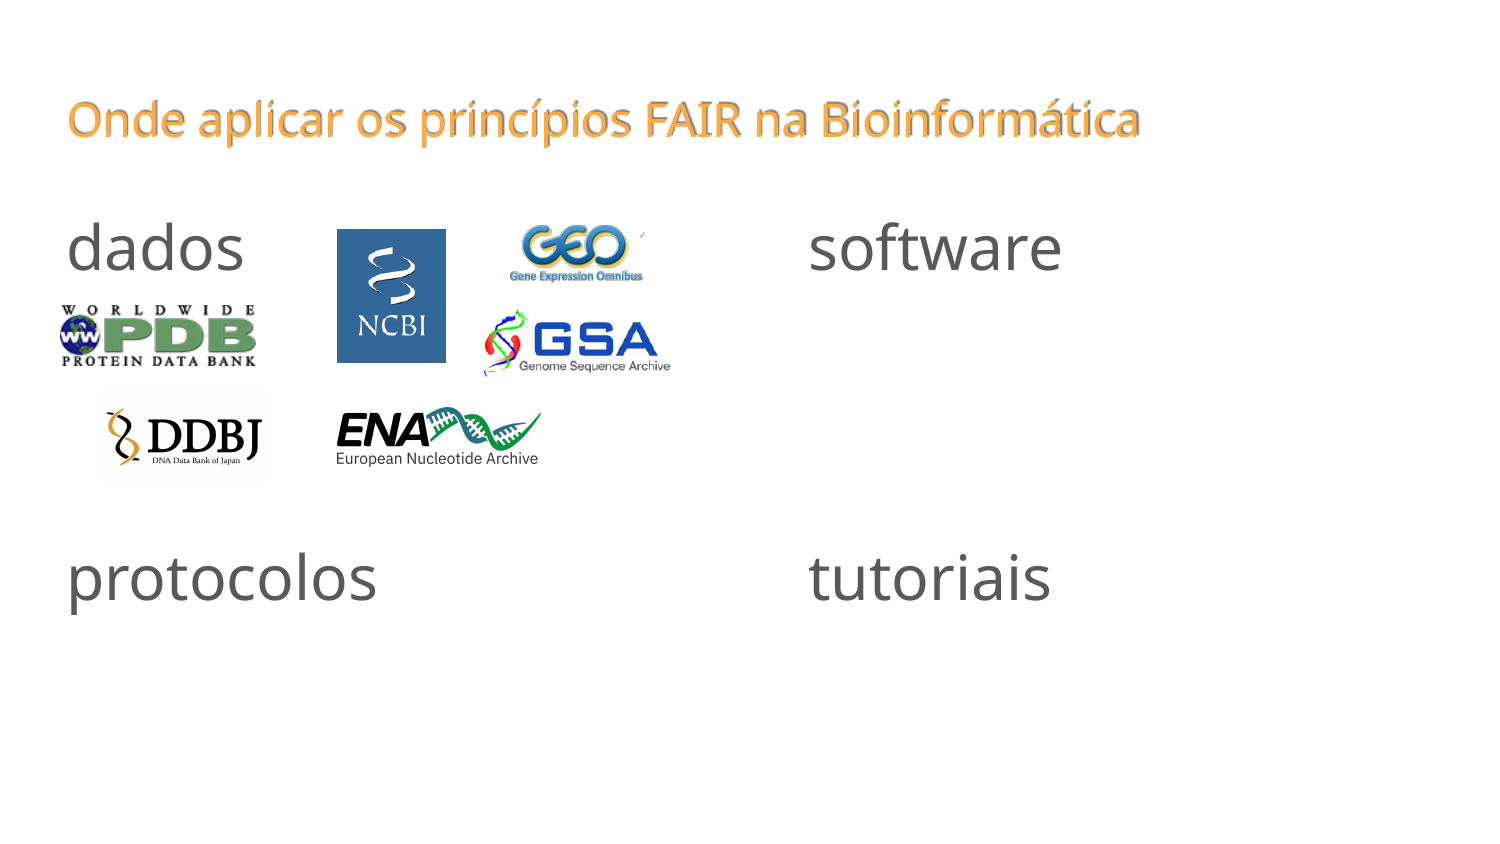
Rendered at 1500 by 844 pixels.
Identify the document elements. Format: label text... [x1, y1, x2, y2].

title Onde aplicar os princípios FAIR na Bioinformática [51, 72, 1474, 167]
list software tutoriais [793, 189, 1450, 750]
picture [337, 407, 541, 467]
picture [100, 390, 268, 484]
picture [337, 229, 446, 364]
picture [60, 305, 256, 366]
picture [475, 308, 680, 378]
list dados protocolos [51, 189, 708, 750]
picture [502, 218, 653, 287]
